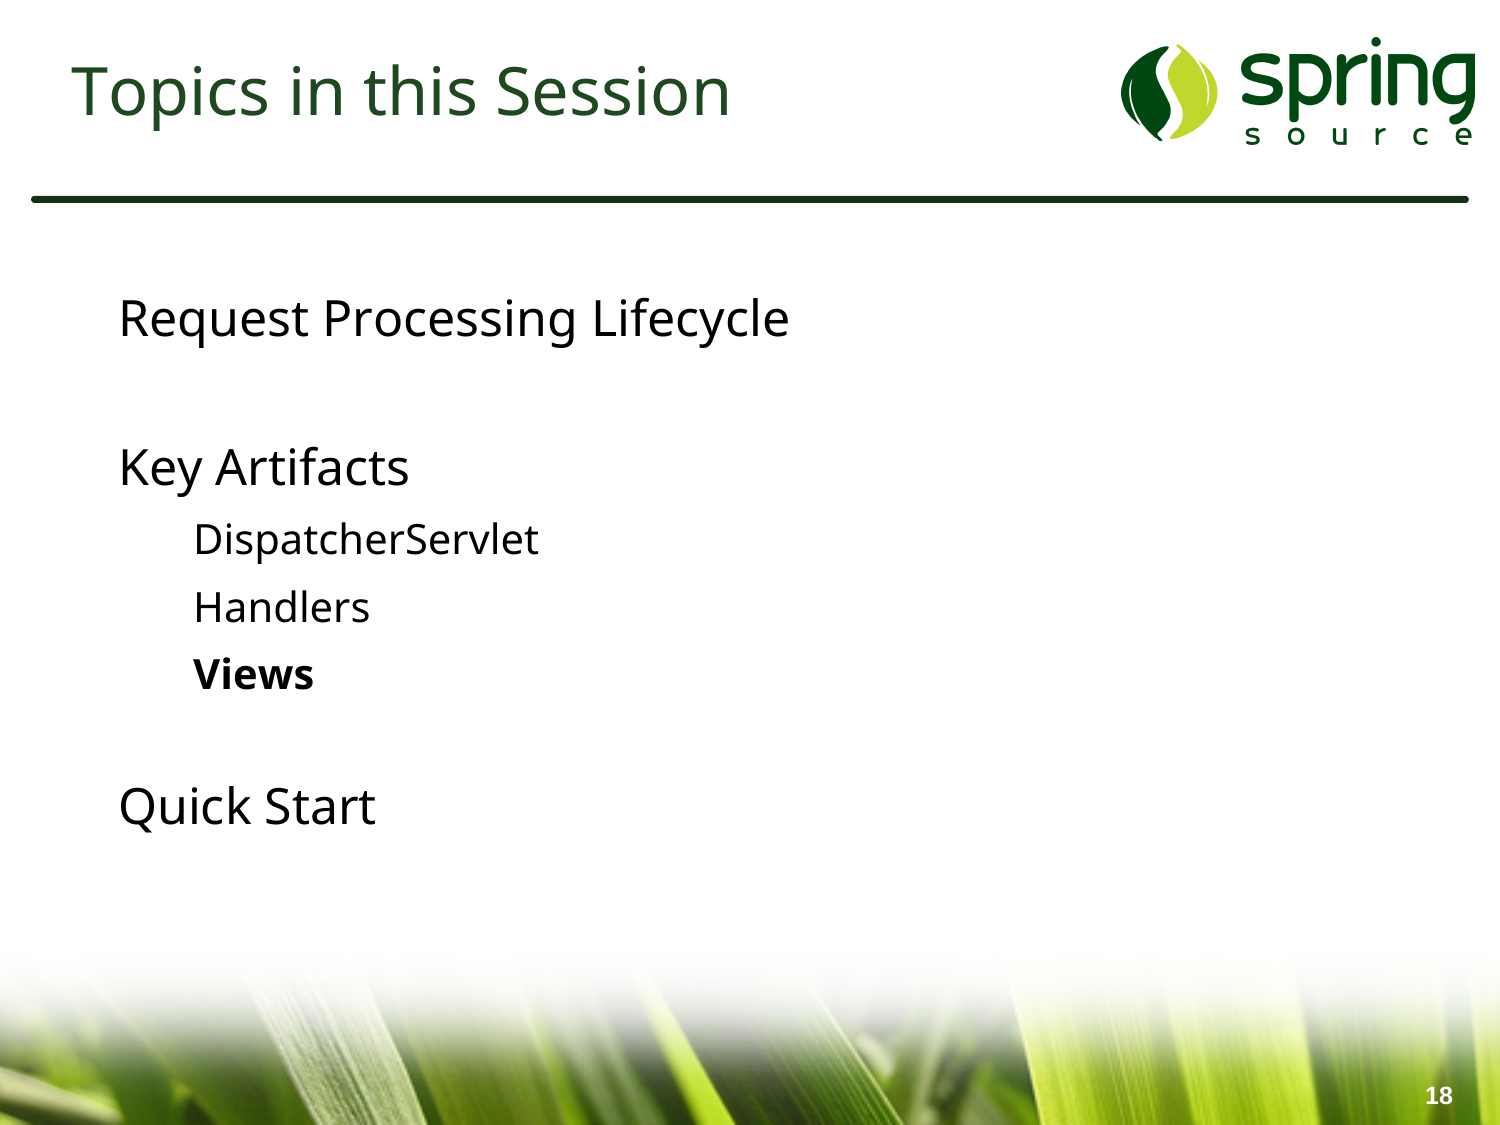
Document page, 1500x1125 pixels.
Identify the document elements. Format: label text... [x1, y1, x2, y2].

title Topics in this Session [56, 36, 1089, 200]
picture [0, 944, 1500, 1125]
list Request Processing Lifecycle Key Artifacts DispatcherServlet Handlers Views Quick Start [103, 275, 1394, 938]
picture [1121, 37, 1475, 145]
